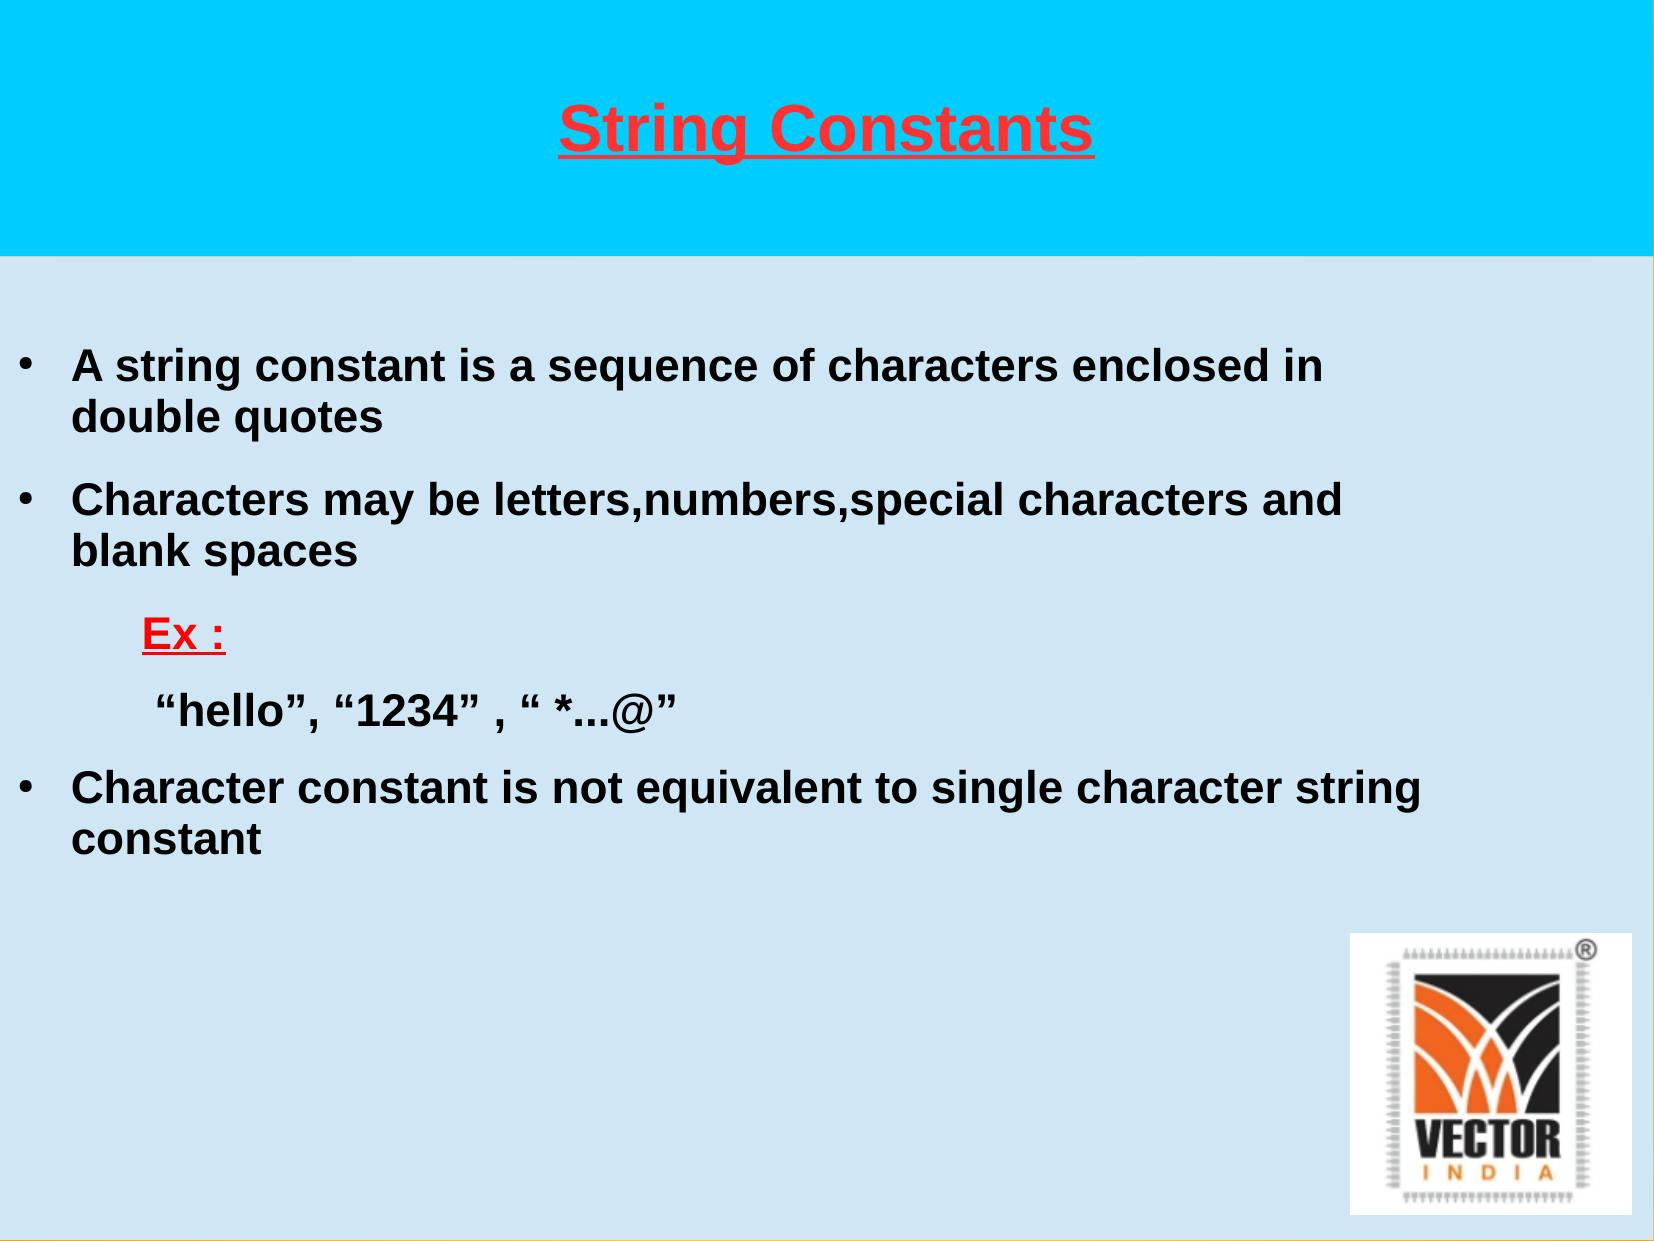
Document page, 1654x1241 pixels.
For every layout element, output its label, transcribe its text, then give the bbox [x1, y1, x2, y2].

list A string constant is a sequence of characters enclosed in double quotes Characters may be letters,numbers,special characters and blank spaces Ex : “hello”, “1234” , “ *...@” Character constant is not equivalent to single character string constant [0, 256, 1654, 1241]
picture [1350, 933, 1632, 1216]
title String Constants [0, 0, 1654, 256]
